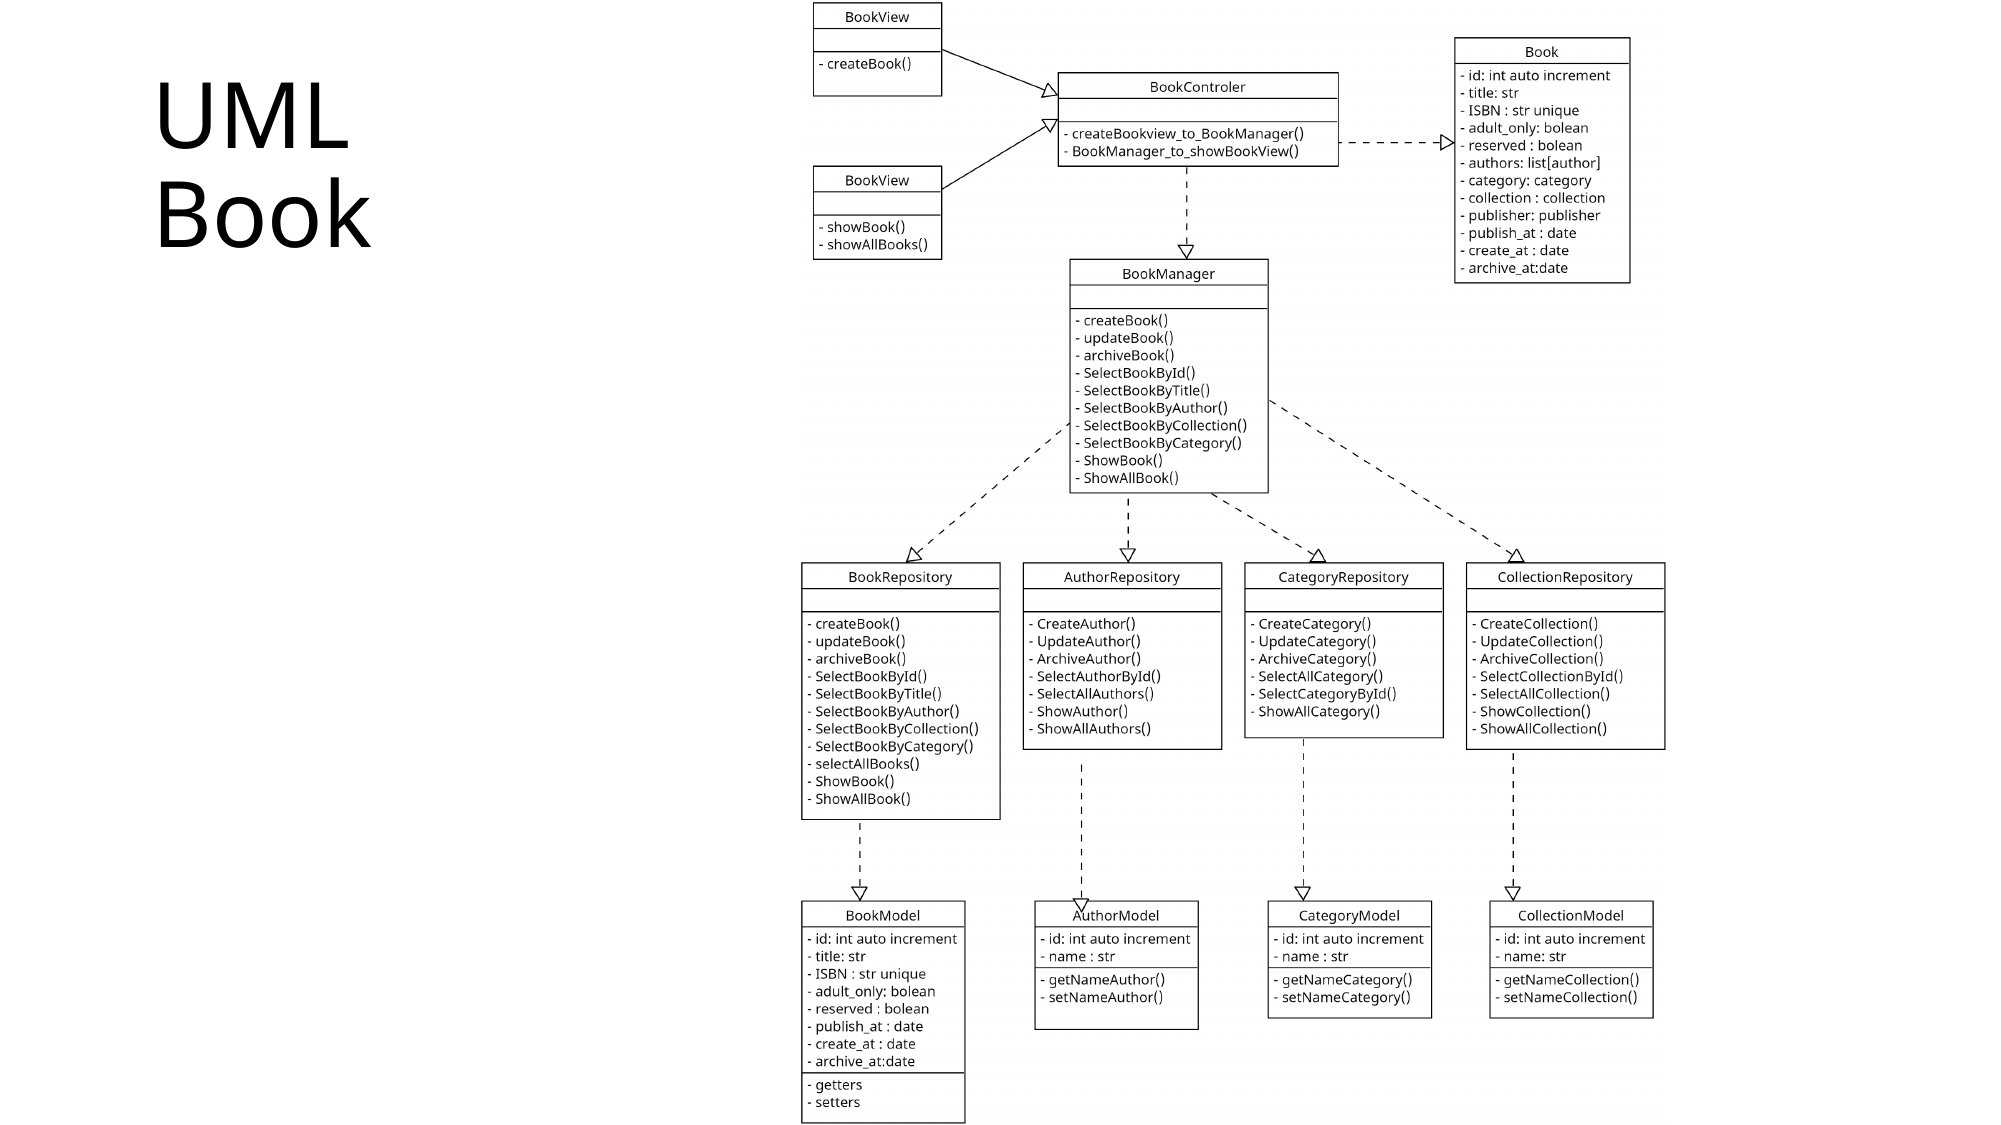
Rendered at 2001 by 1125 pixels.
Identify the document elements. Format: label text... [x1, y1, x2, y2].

title UML Book [137, 59, 575, 278]
picture [798, 0, 1667, 1125]
